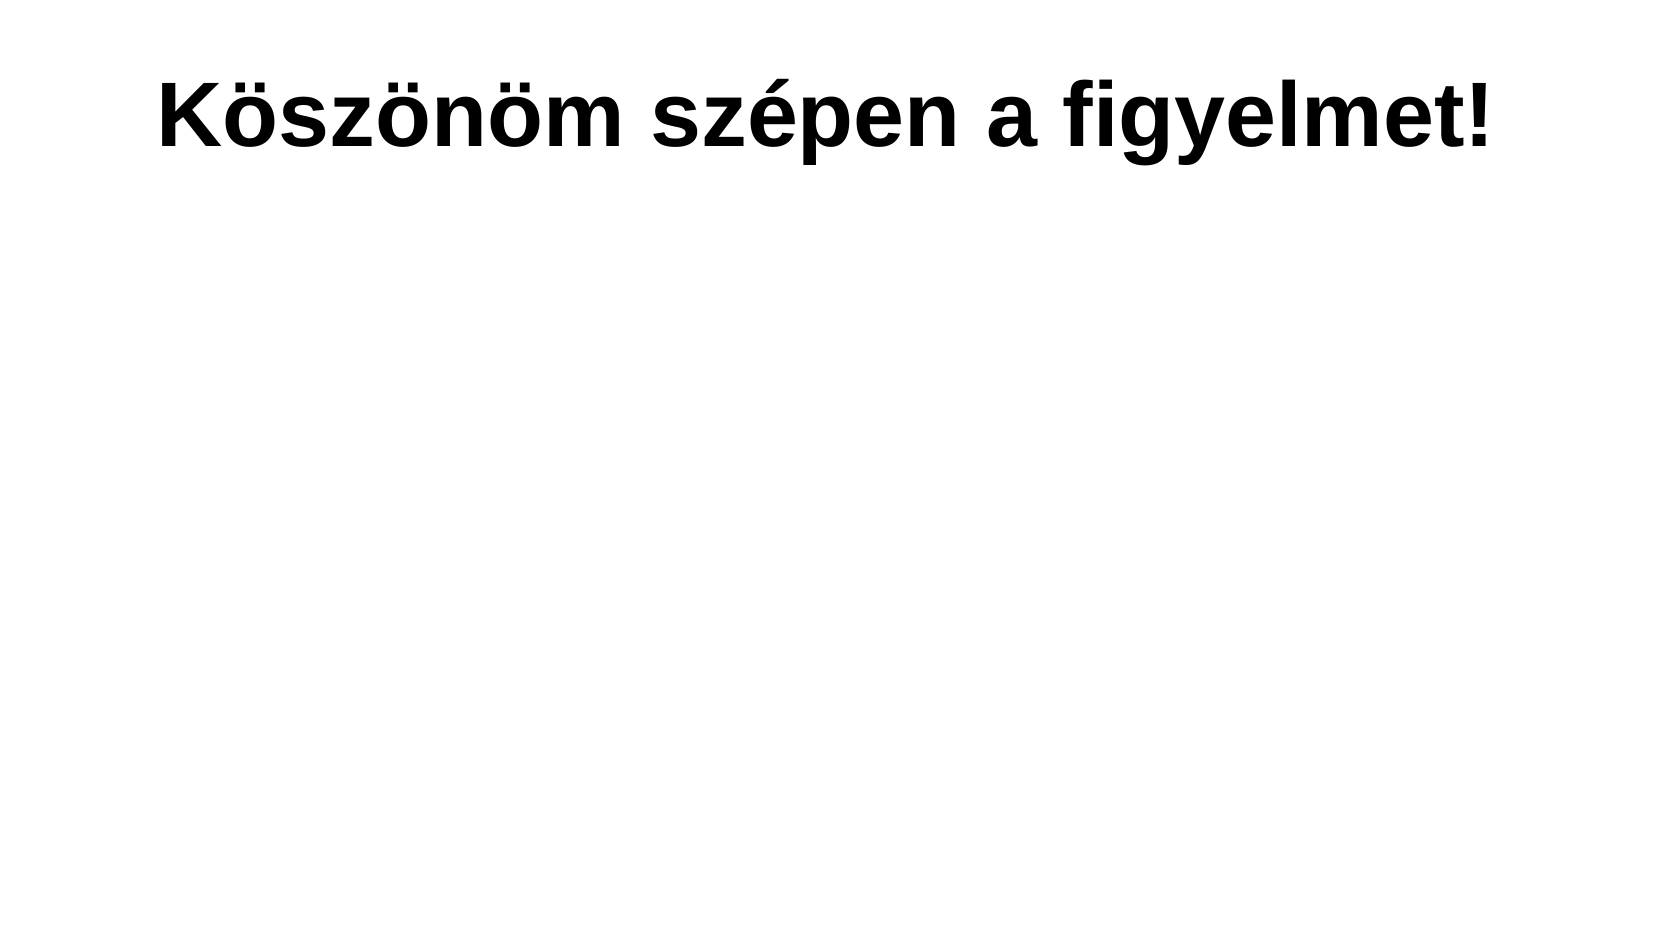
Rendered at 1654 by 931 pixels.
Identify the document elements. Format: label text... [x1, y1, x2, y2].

title Köszönöm szépen a figyelmet! [82, 37, 1571, 193]
